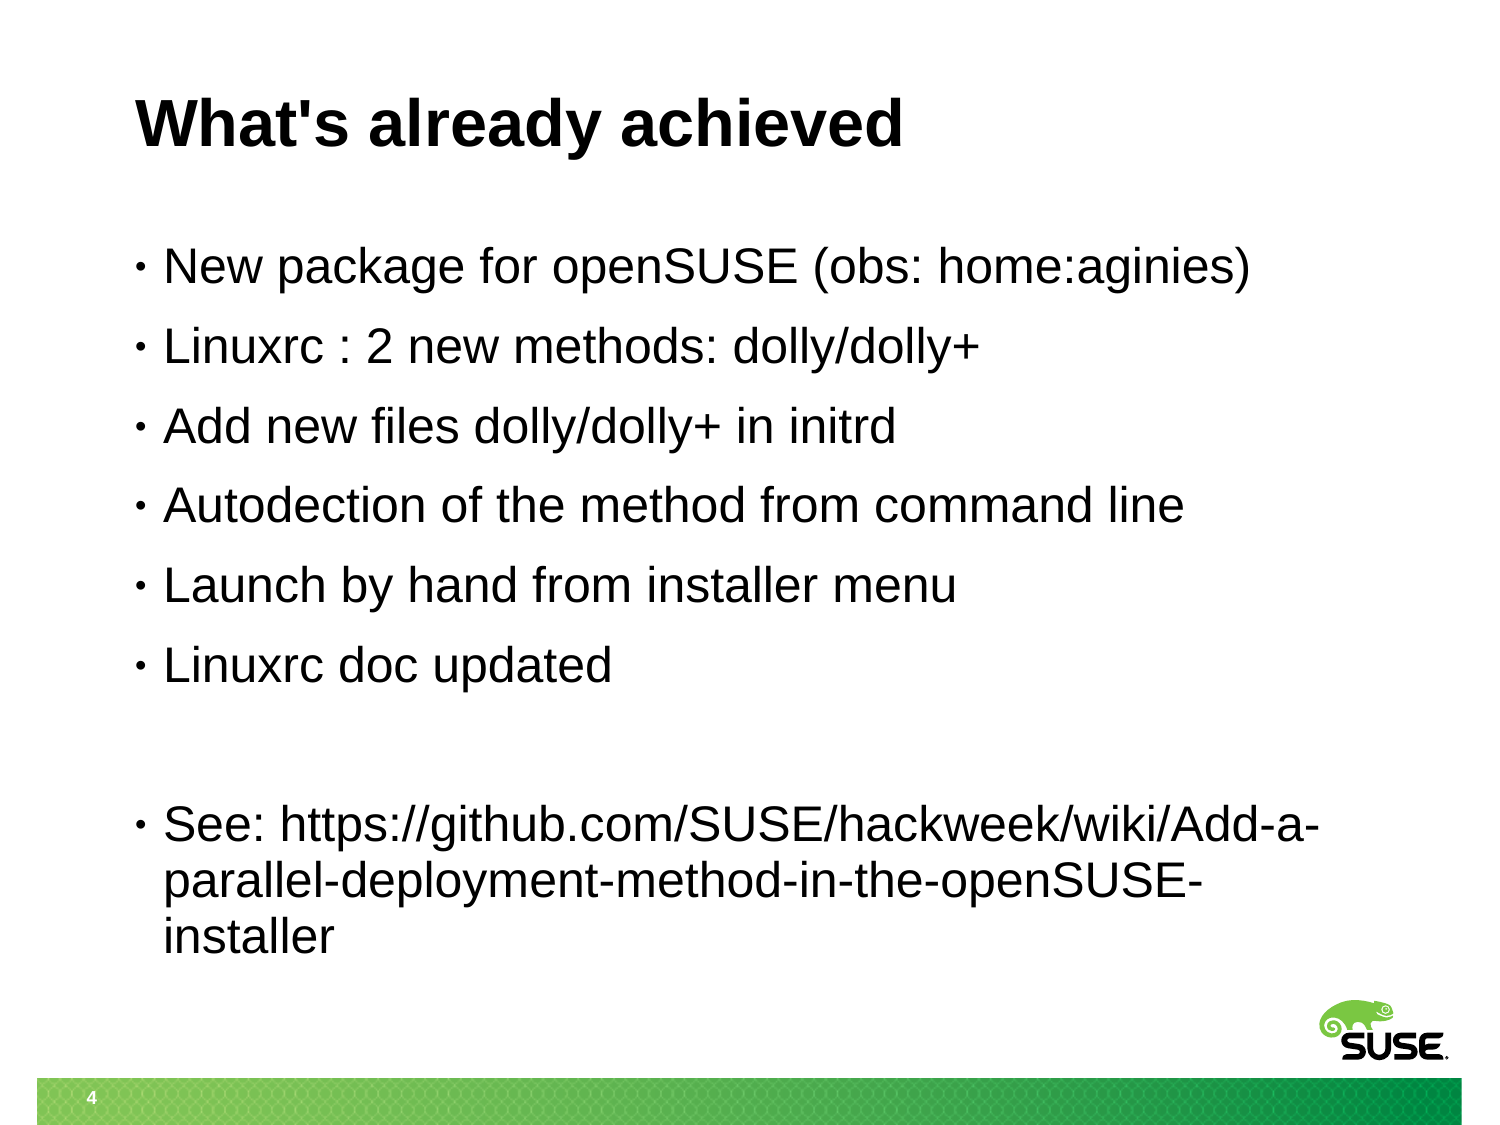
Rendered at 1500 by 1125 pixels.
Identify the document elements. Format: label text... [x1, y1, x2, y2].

list New package for openSUSE (obs: home:aginies) Linuxrc : 2 new methods: dolly/dolly+ Add new files dolly/dolly+ in initrd Autodection of the method from command line Launch by hand from installer menu Linuxrc doc updated See: https://github.com/SUSE/hackweek/wiki/Add-a-parallel-deployment-method-in-the-openSUSE-installer [135, 238, 1372, 892]
title What's already achieved [135, 41, 1372, 204]
picture [37, 1078, 1462, 1125]
